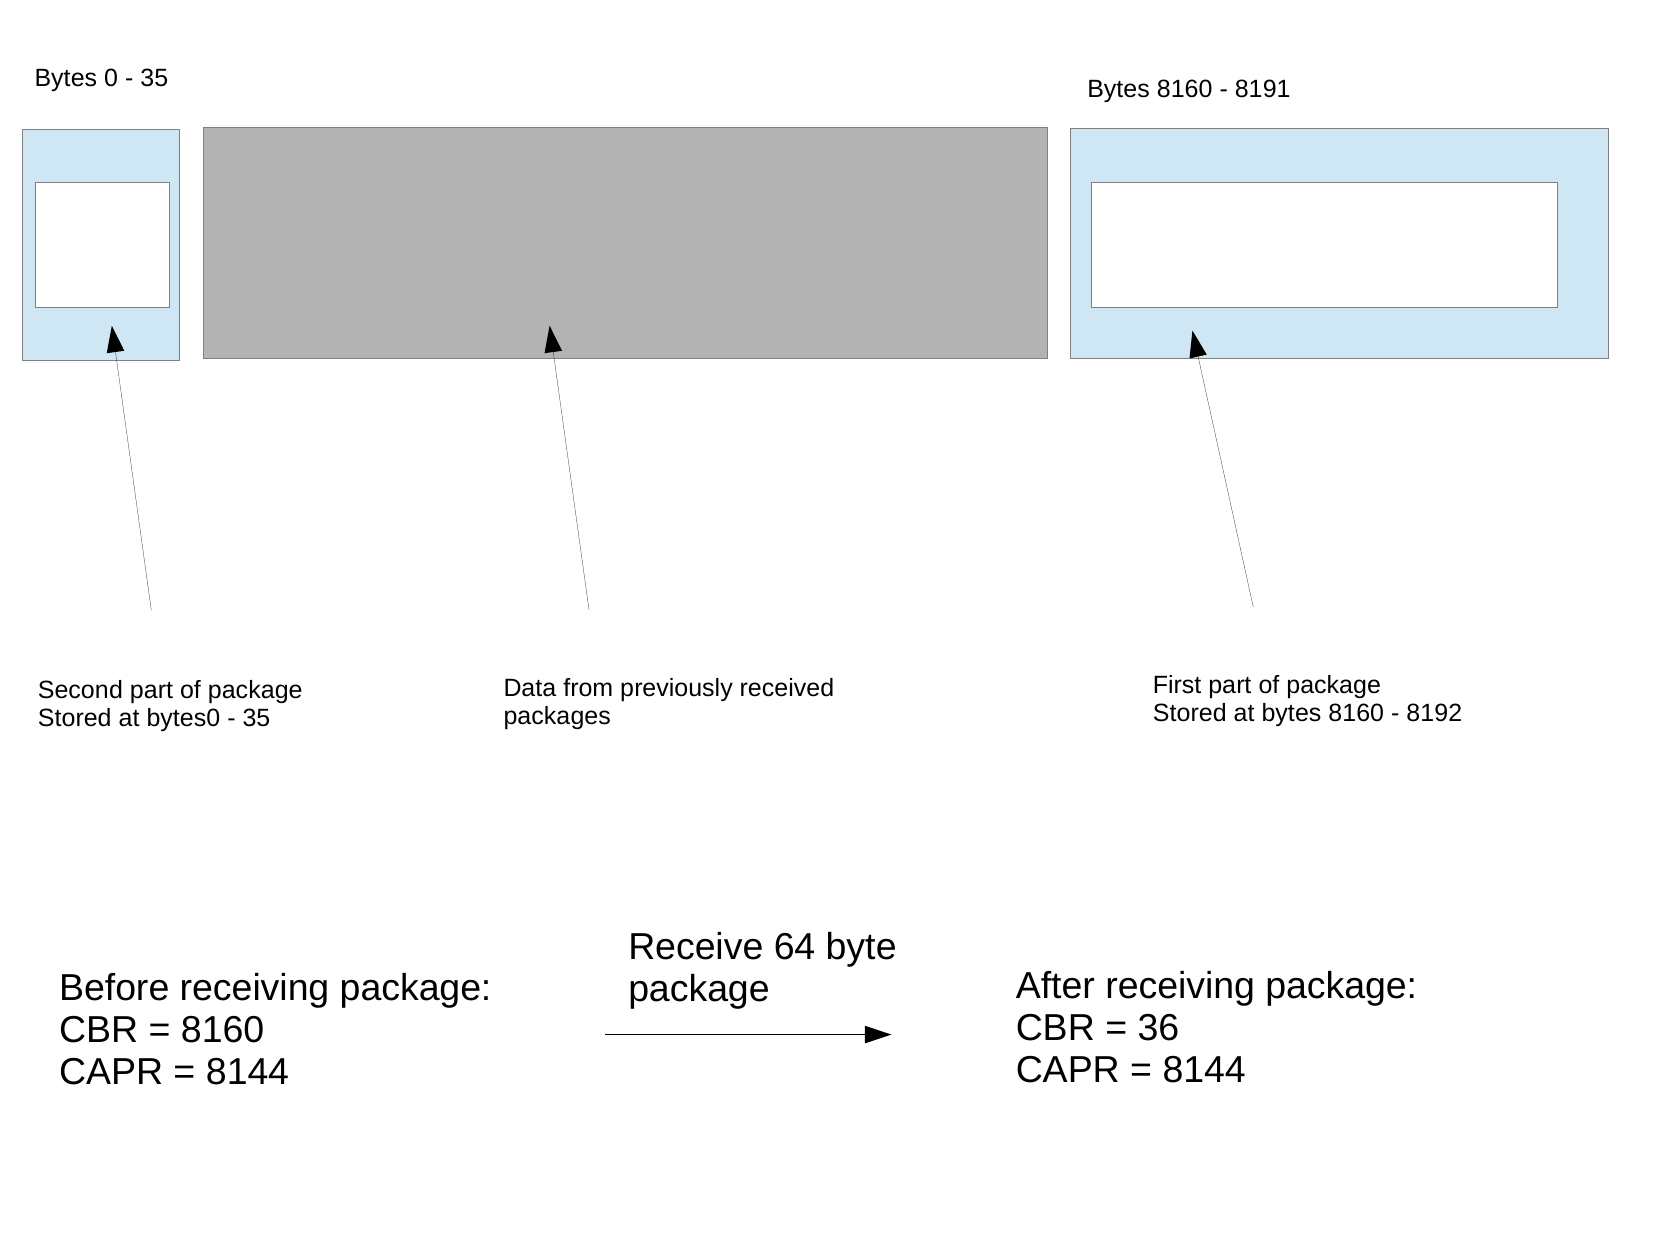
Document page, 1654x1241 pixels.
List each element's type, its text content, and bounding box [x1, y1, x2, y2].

text_box Bytes 8160 - 8191 [1072, 67, 1381, 111]
text_box Data from previously received packages [488, 666, 869, 738]
text_box [22, 129, 180, 361]
text_box First part of package Stored at bytes 8160 - 8192 [1138, 663, 1519, 734]
text_box Receive 64 byte package [613, 917, 971, 1017]
text_box Second part of package Stored at bytes0 - 35 [23, 668, 404, 739]
text_box [203, 127, 1048, 359]
text_box Bytes 0 - 35 [19, 55, 231, 99]
text_box Before receiving package: CBR = 8160 CAPR = 8144 [44, 958, 630, 1142]
text_box After receiving package: CBR = 36 CAPR = 8144 [1000, 957, 1587, 1141]
text_box [1070, 128, 1609, 359]
